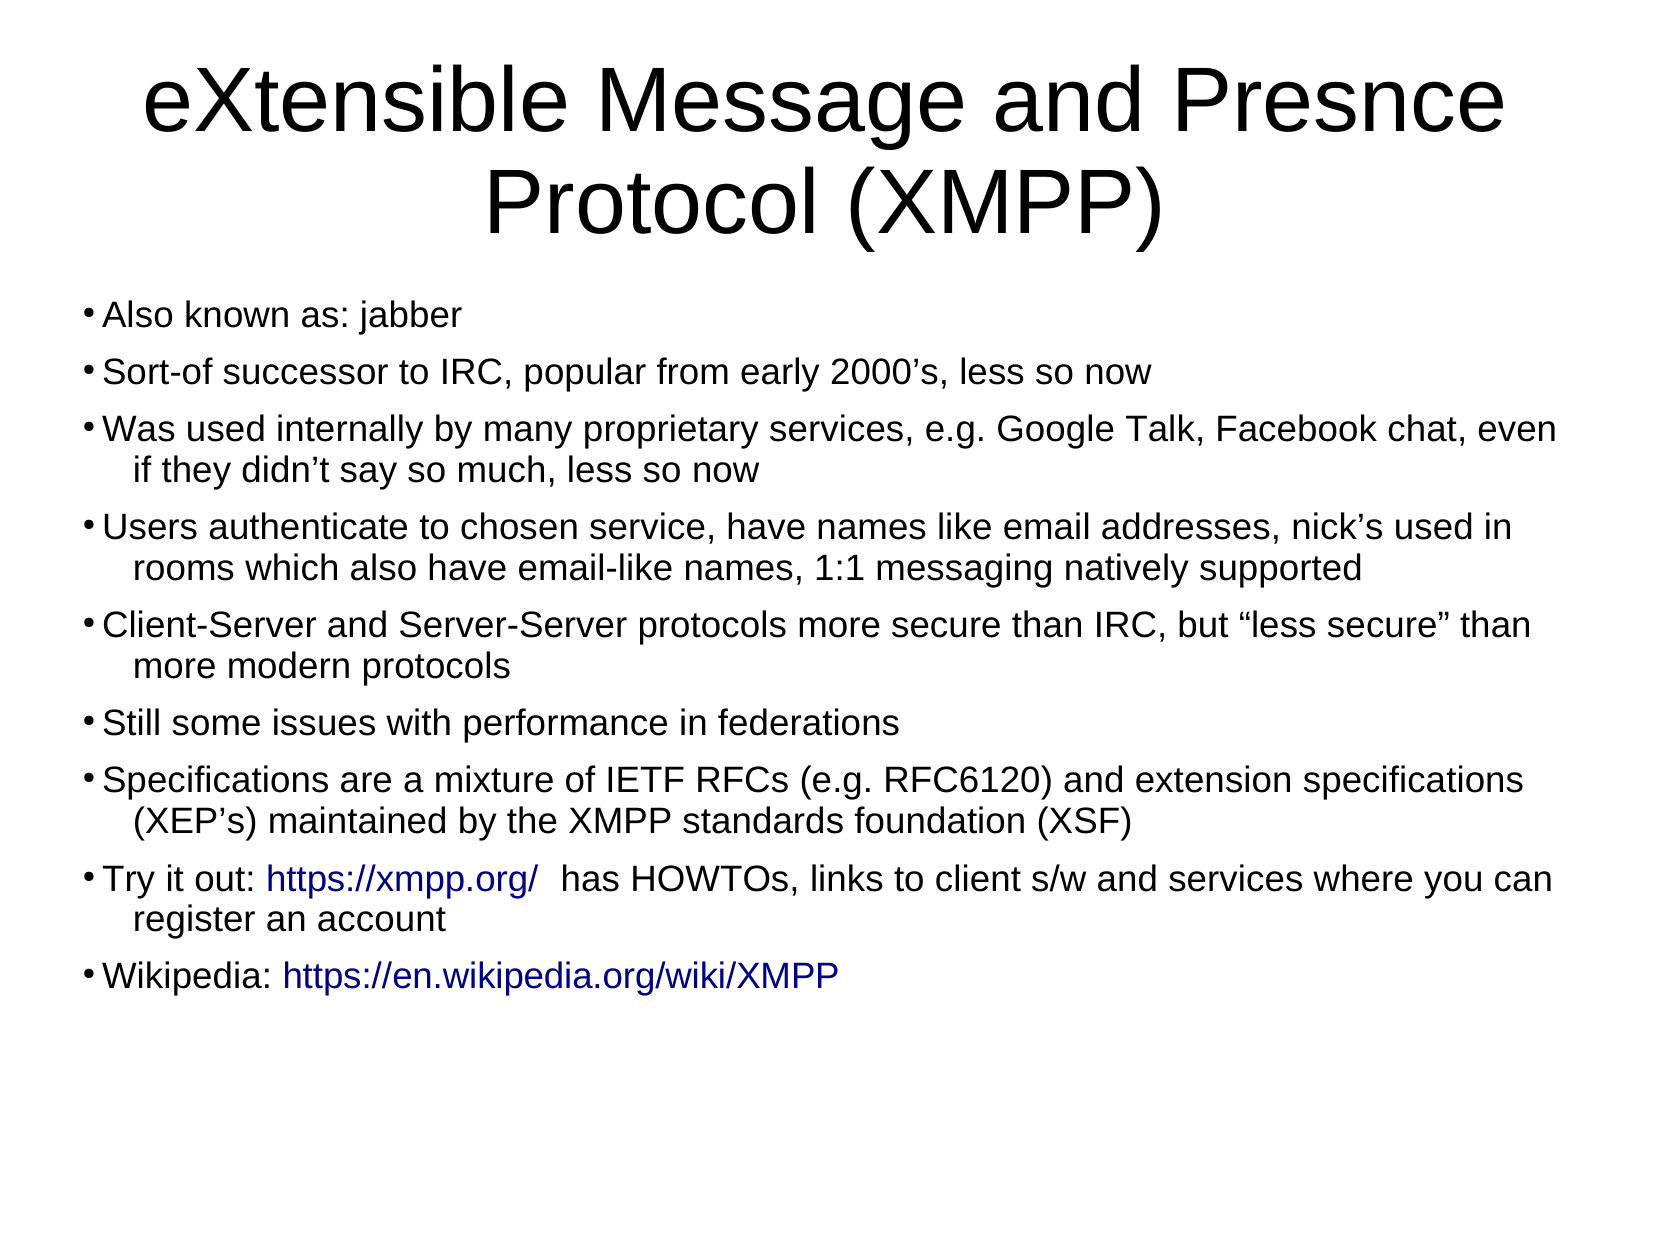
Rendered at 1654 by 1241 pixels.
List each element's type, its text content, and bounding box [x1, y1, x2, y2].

title eXtensible Message and Presnce Protocol (XMPP) [82, 49, 1569, 255]
list Also known as: jabber Sort-of successor to IRC, popular from early 2000’s, less so now Was used internally by many proprietary services, e.g. Google Talk, Facebook chat, even if they didn’t say so much, less so now Users authenticate to chosen service, have names like email addresses, nick’s used in rooms which also have email-like names, 1:1 messaging natively supported Client-Server and Server-Server protocols more secure than IRC, but “less secure” than more modern protocols Still some issues with performance in federations Specifications are a mixture of IETF RFCs (e.g. RFC6120) and extension specifications (XEP’s) maintained by the XMPP standards foundation (XSF) Try it out: https://xmpp.org/ has HOWTOs, links to client s/w and services where you can register an account Wikipedia: https://en.wikipedia.org/wiki/XMPP [82, 290, 1569, 1008]
